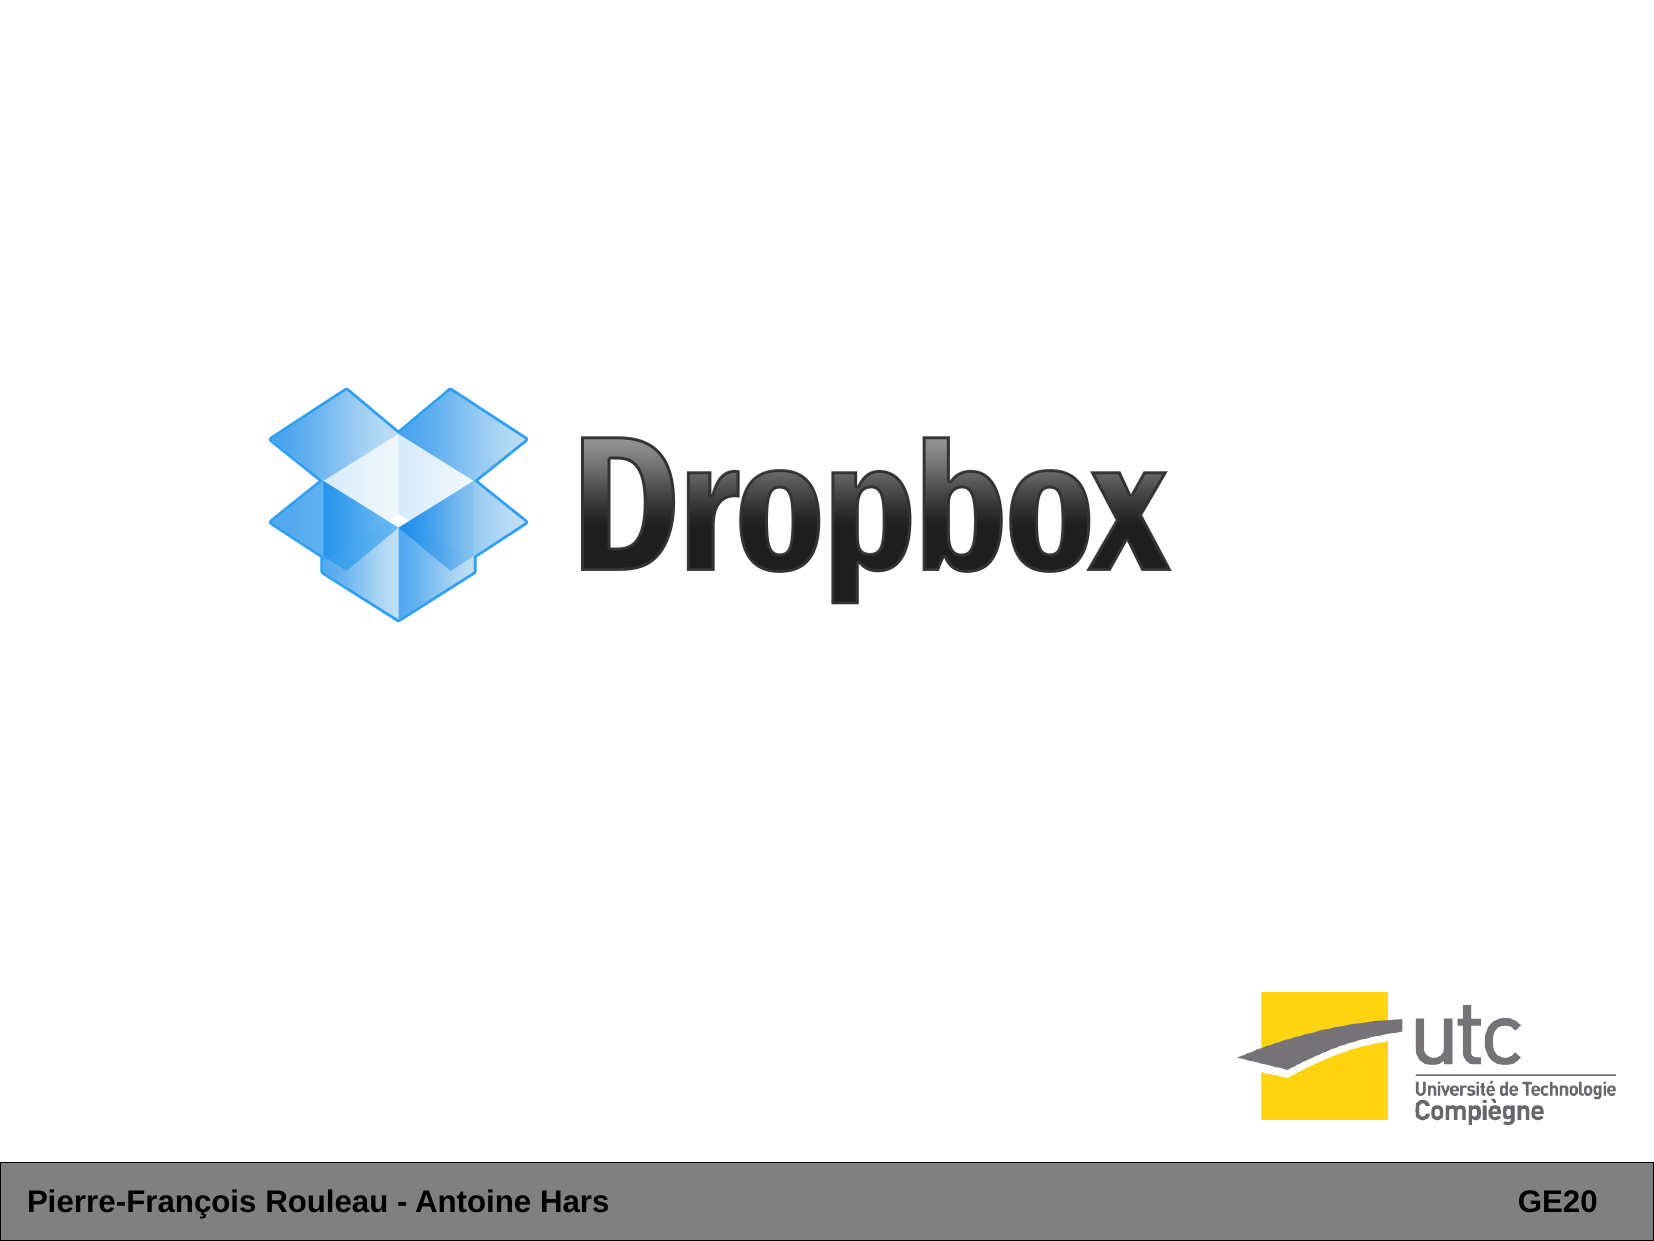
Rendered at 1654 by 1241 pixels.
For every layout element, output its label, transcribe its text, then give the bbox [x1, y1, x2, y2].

text_box [638, 1162, 1462, 1241]
picture [225, 336, 1225, 676]
text_box Pierre-François Rouleau - Antoine Hars [0, 1162, 638, 1241]
picture [1237, 992, 1616, 1126]
text_box GE20 [1462, 1162, 1654, 1241]
